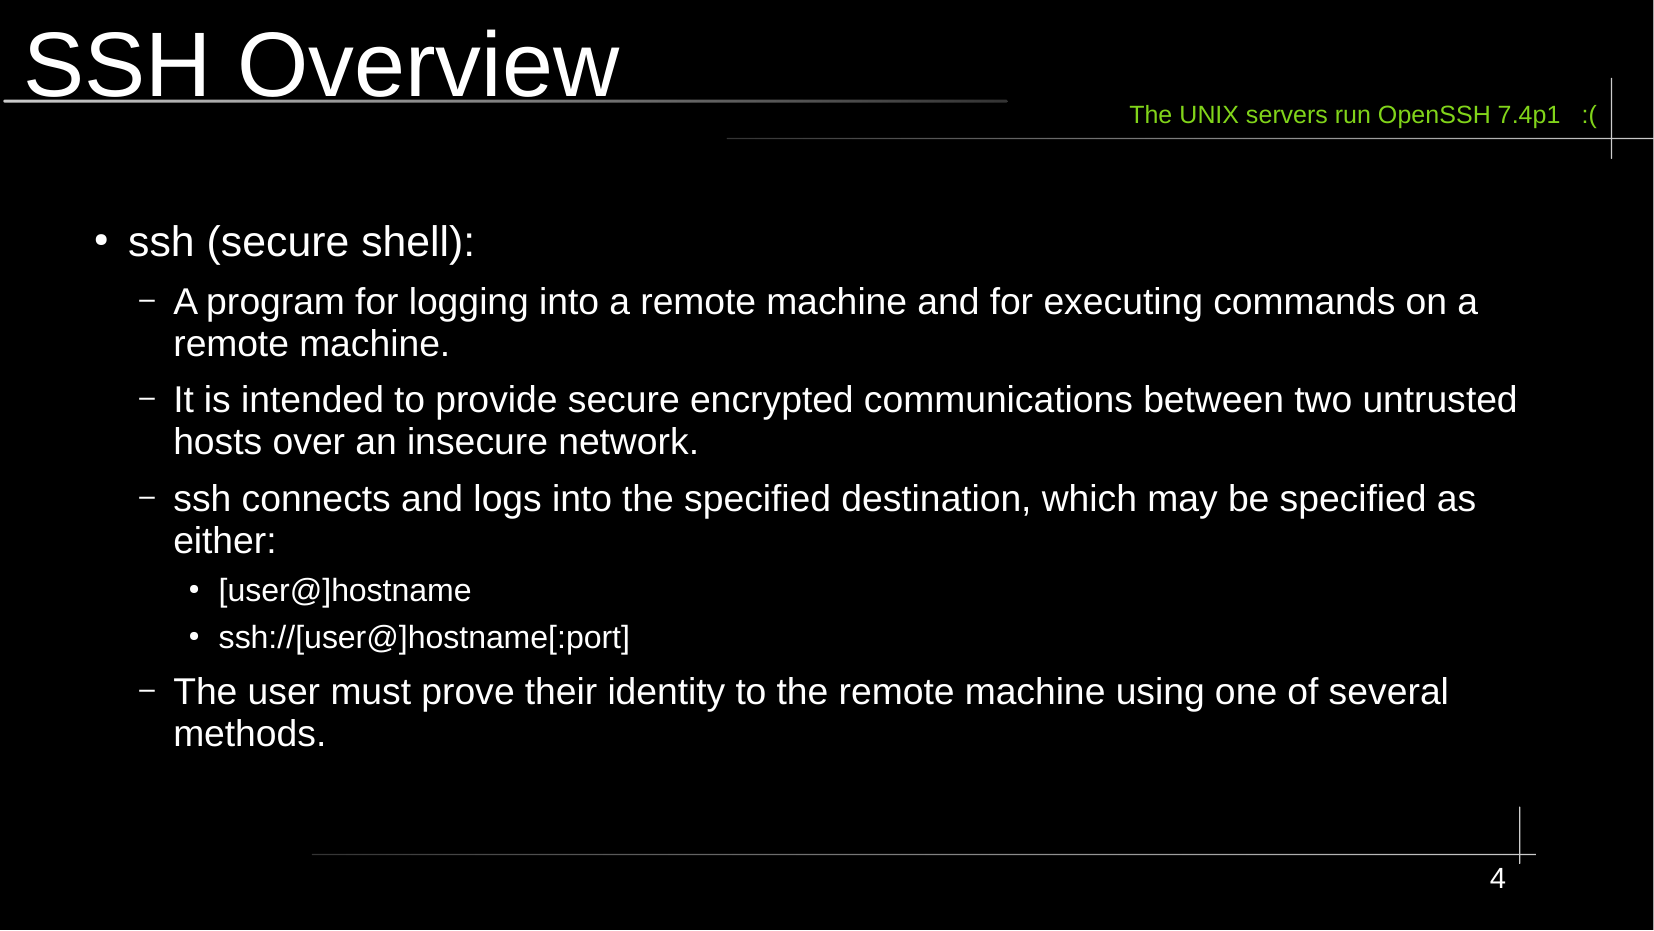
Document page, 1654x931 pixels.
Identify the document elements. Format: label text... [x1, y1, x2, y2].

text_box The UNIX servers run OpenSSH 7.4p1 :( [1012, 93, 1613, 137]
title SSH Overview [23, 11, 1589, 119]
list ssh (secure shell): A program for logging into a remote machine and for executing commands on a remote machine. It is intended to provide secure encrypted communications between two untrusted hosts over an insecure network. ssh connects and logs into the specified destination, which may be specified as either: [user@]hostname ssh://[user@]hostname[:port] The user must prove their identity to the remote machine using one of several methods. [82, 217, 1571, 758]
